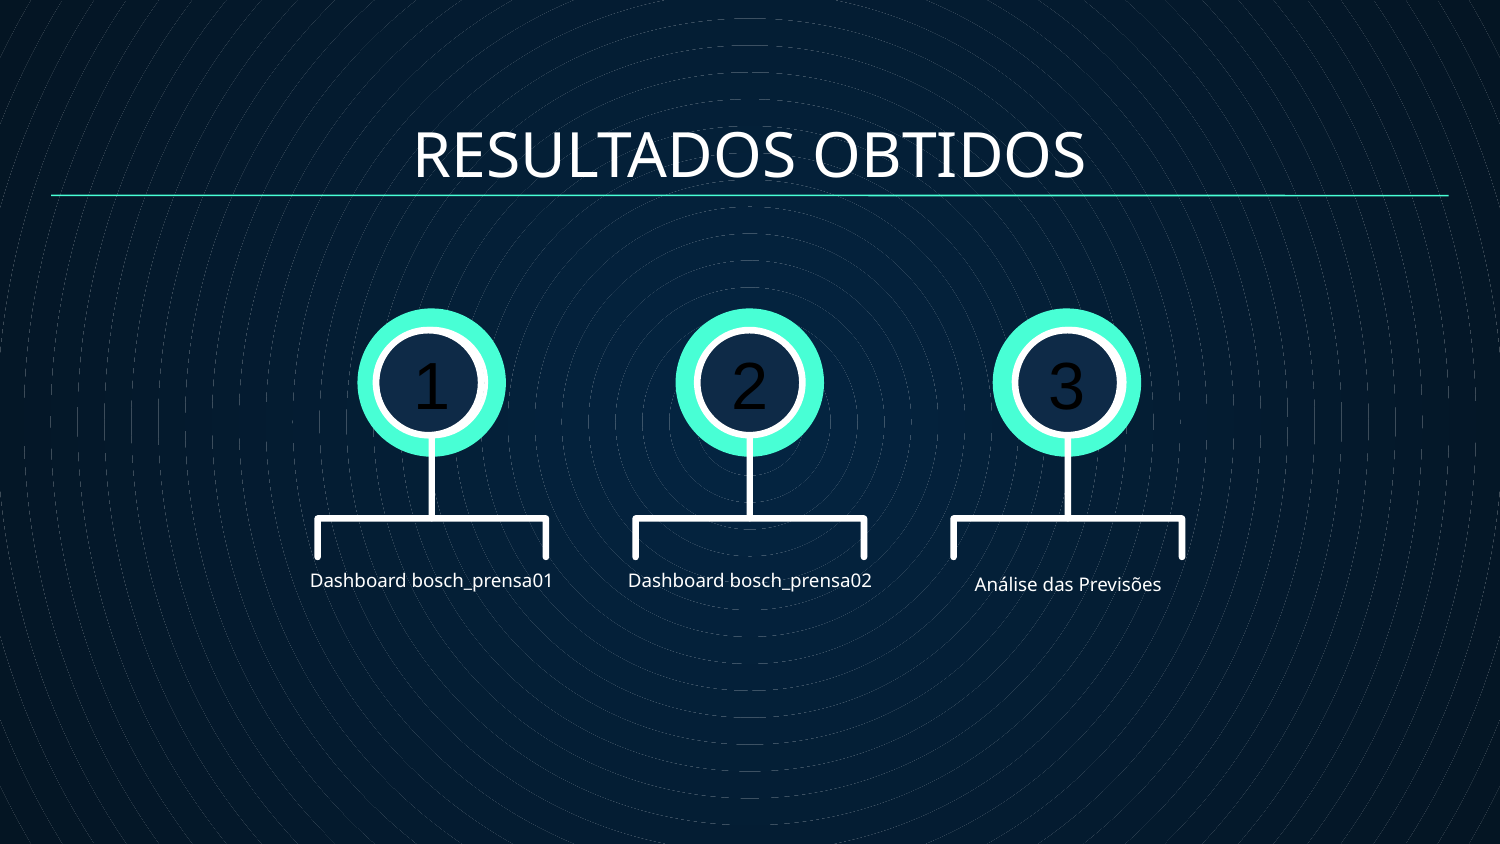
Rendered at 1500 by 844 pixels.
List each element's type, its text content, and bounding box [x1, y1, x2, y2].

text_box 1 [380, 334, 477, 431]
text_box Análise das Previsões [897, 577, 1239, 610]
text_box 3 [1019, 334, 1116, 431]
text_box [950, 308, 1186, 561]
text_box RESULTADOS OBTIDOS [51, 105, 1449, 194]
text_box 2 [701, 334, 799, 431]
text_box Dashboard bosch_prensa02 [603, 574, 921, 607]
text_box RESULTADOS OBTIDOS [51, 197, 1449, 205]
text_box Dashboard bosch_prensa01 [261, 574, 603, 607]
text_box [632, 308, 868, 561]
text_box [314, 308, 550, 561]
